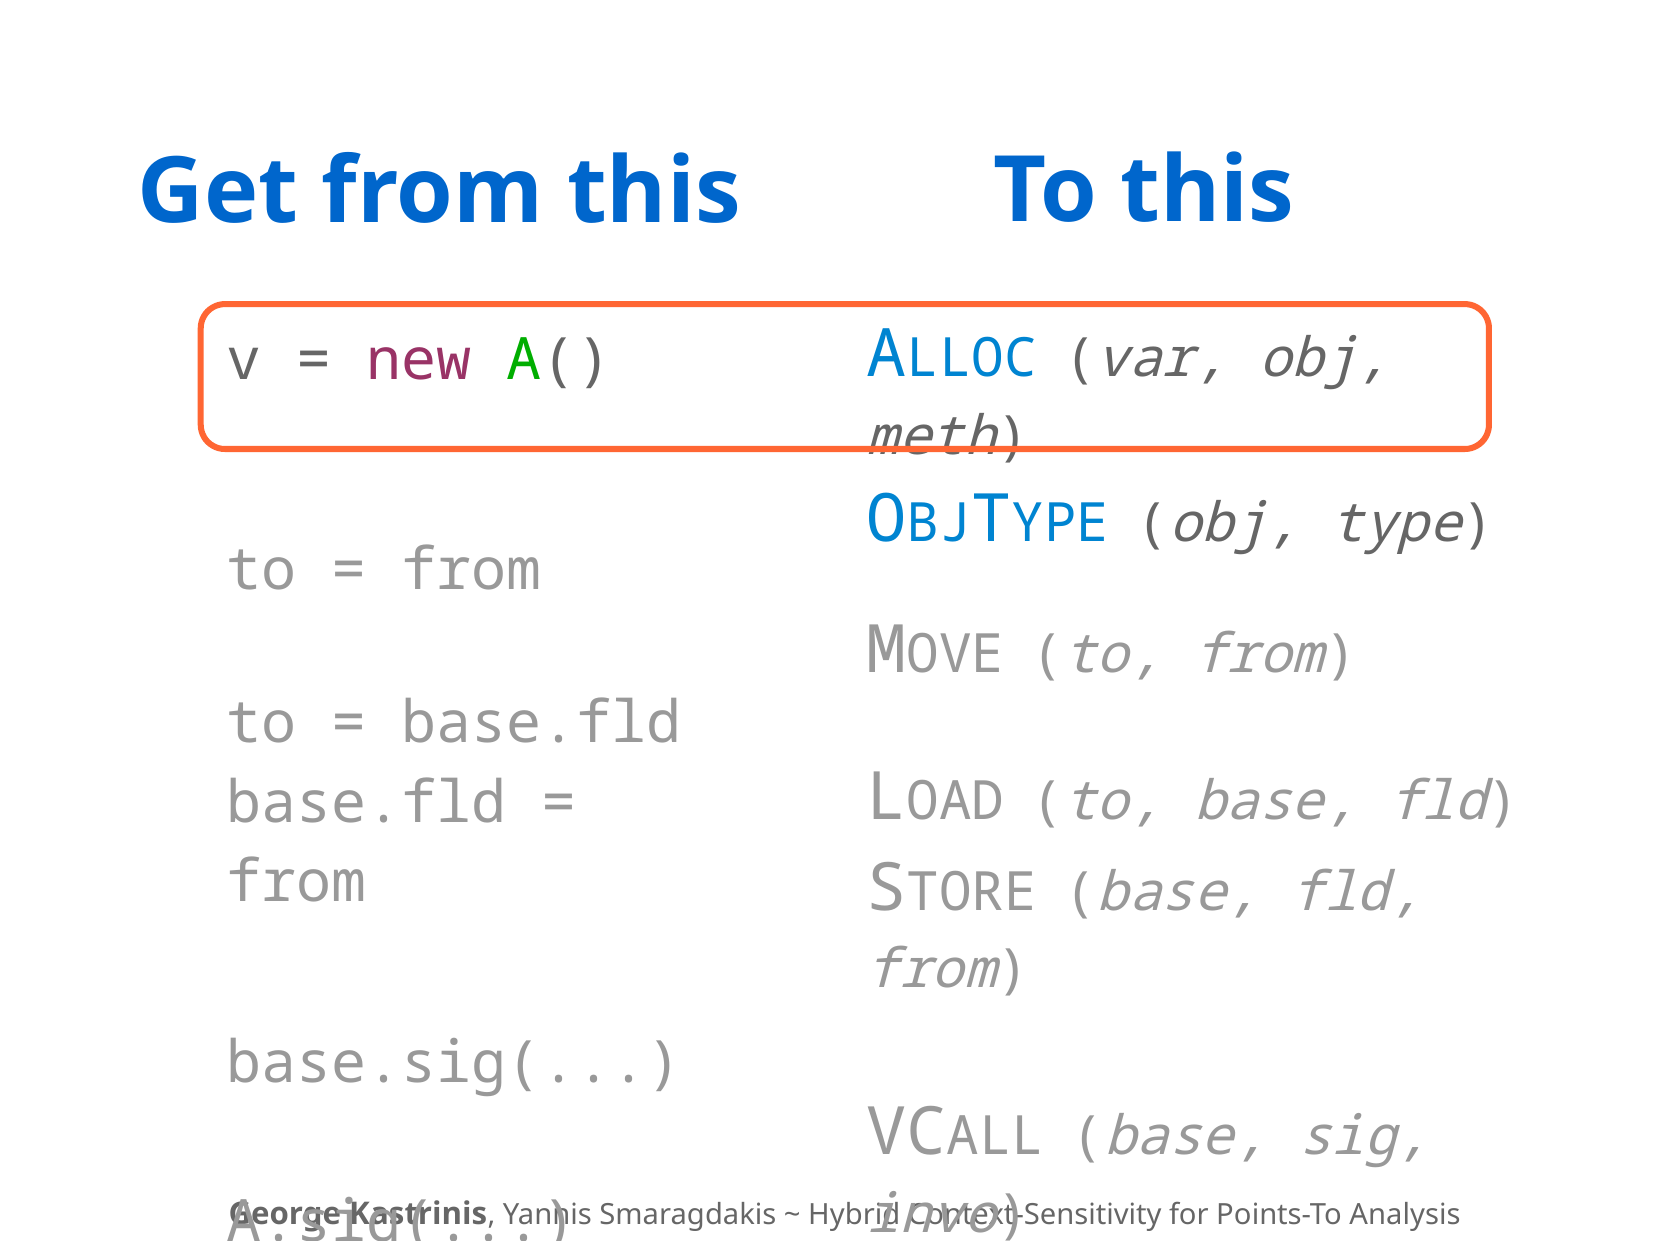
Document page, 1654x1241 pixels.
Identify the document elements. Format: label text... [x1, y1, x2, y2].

text_box v = new A() to = from to = base.fld base.fld = from base.sig(...) A.sig(...) [211, 449, 739, 958]
text_box Get from this [122, 117, 757, 236]
text_box ALLOC (var, obj, meth) OBJTYPE (obj, type) MOVE (to, from) LOAD (to, base, fld) STORE (base, fld, from) VCALL (base, sig, invo) SCALL (sig, invo) [852, 298, 1572, 956]
text_box v = new A() to = from to = base.fld base.fld = from base.sig(...) A.sig(...) [211, 309, 739, 445]
text_box ALLOC (var, obj, meth) OBJTYPE (obj, type) MOVE (to, from) LOAD (to, base, fld) STORE (base, fld, from) VCALL (base, sig, invo) SCALL (sig, invo) [852, 308, 1485, 445]
text_box To this [933, 116, 1355, 234]
